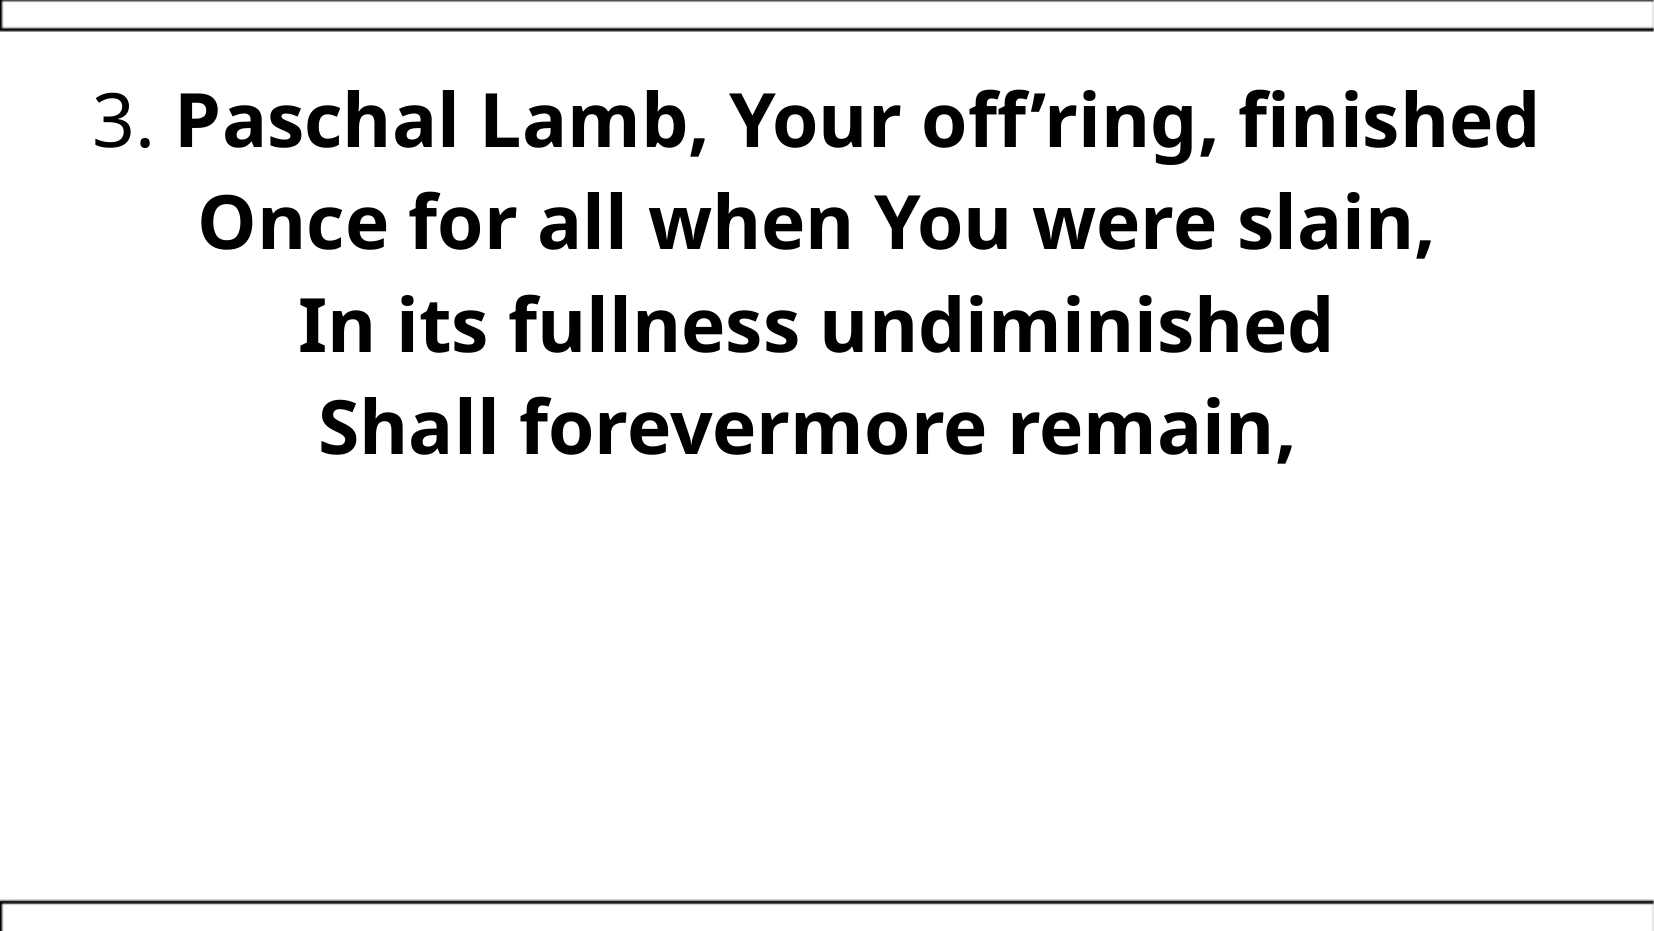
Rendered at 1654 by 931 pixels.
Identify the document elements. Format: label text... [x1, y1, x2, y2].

text_box 3. Paschal Lamb, Your off’ring, finished Once for all when You were slain, In its fullness undiminished Shall forevermore remain, [75, 60, 1561, 526]
picture [0, 0, 1654, 931]
